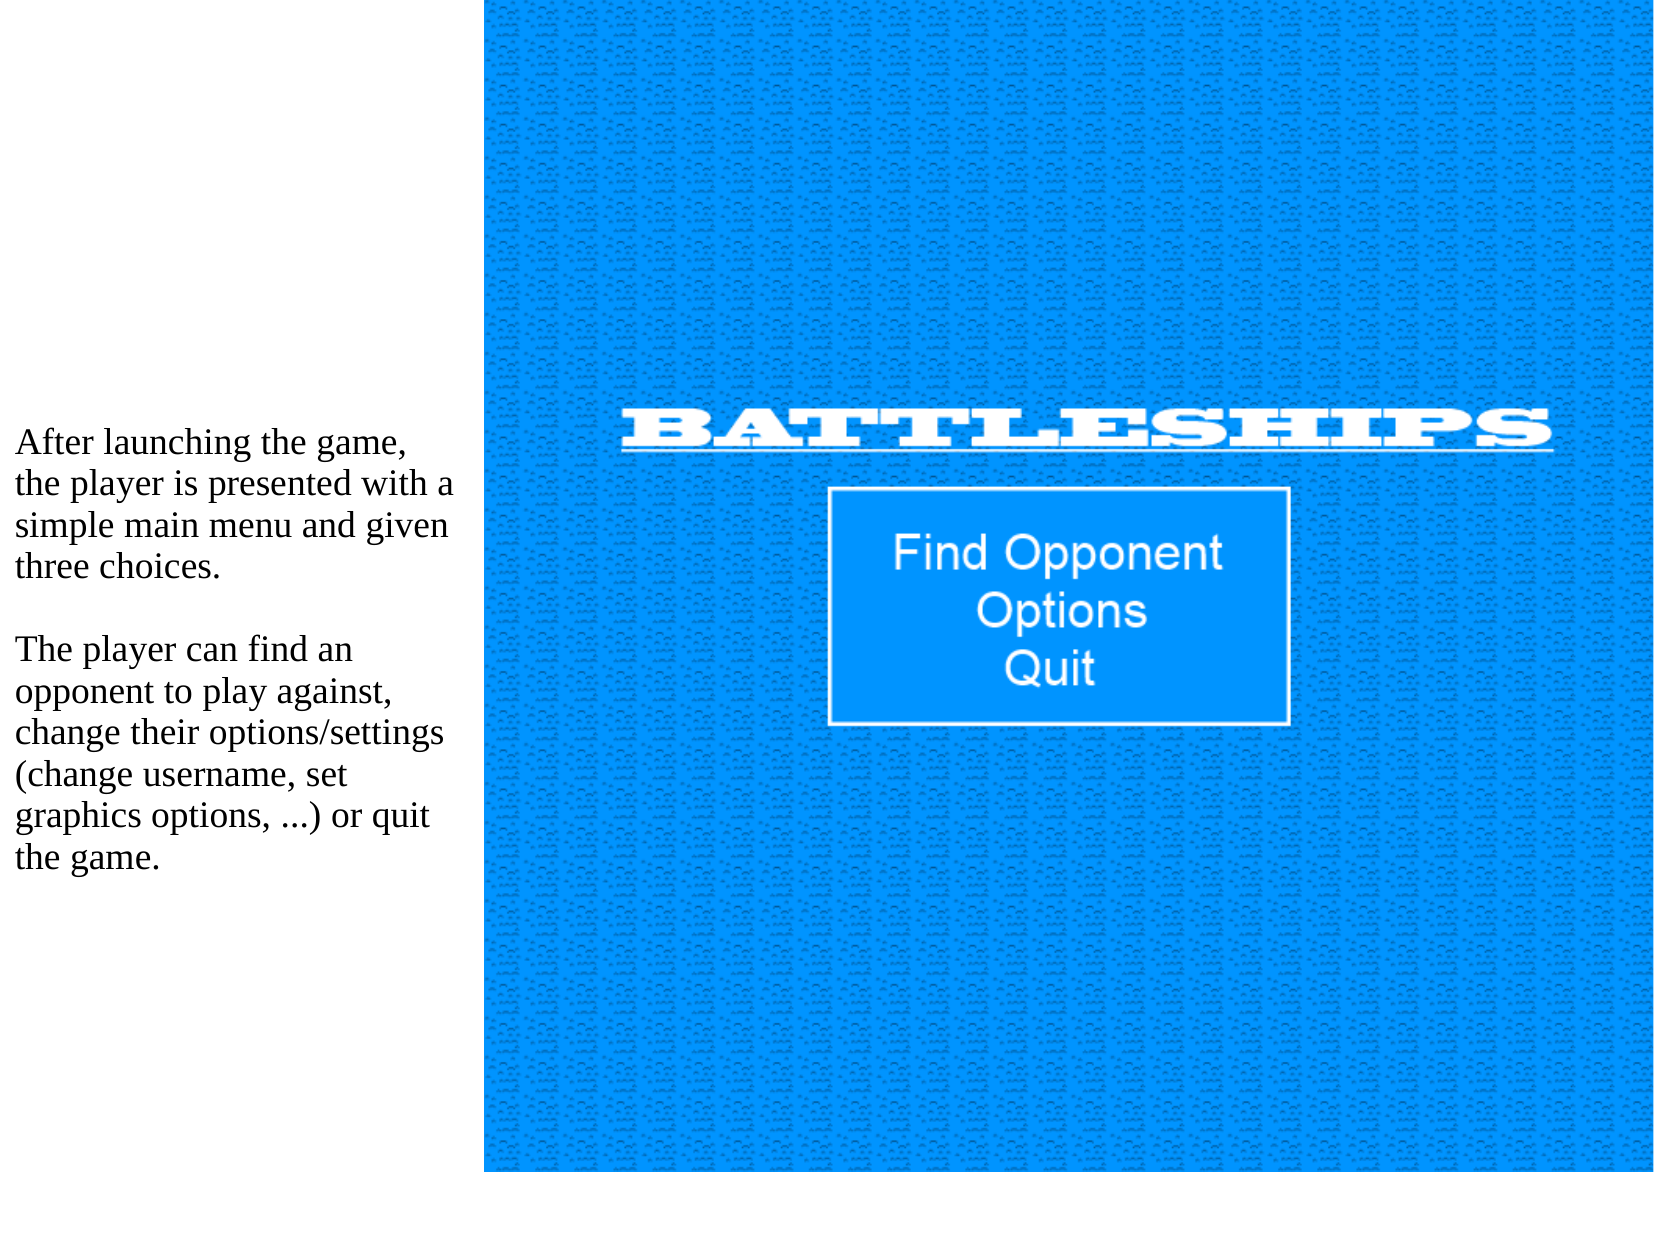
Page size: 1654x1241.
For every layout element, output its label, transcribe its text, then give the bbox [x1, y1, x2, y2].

picture [484, 0, 1654, 1172]
text_box After launching the game, the player is presented with a simple main menu and given three choices. The player can find an opponent to play against, change their options/settings (change username, set graphics options, ...) or quit the game. [0, 413, 473, 896]
